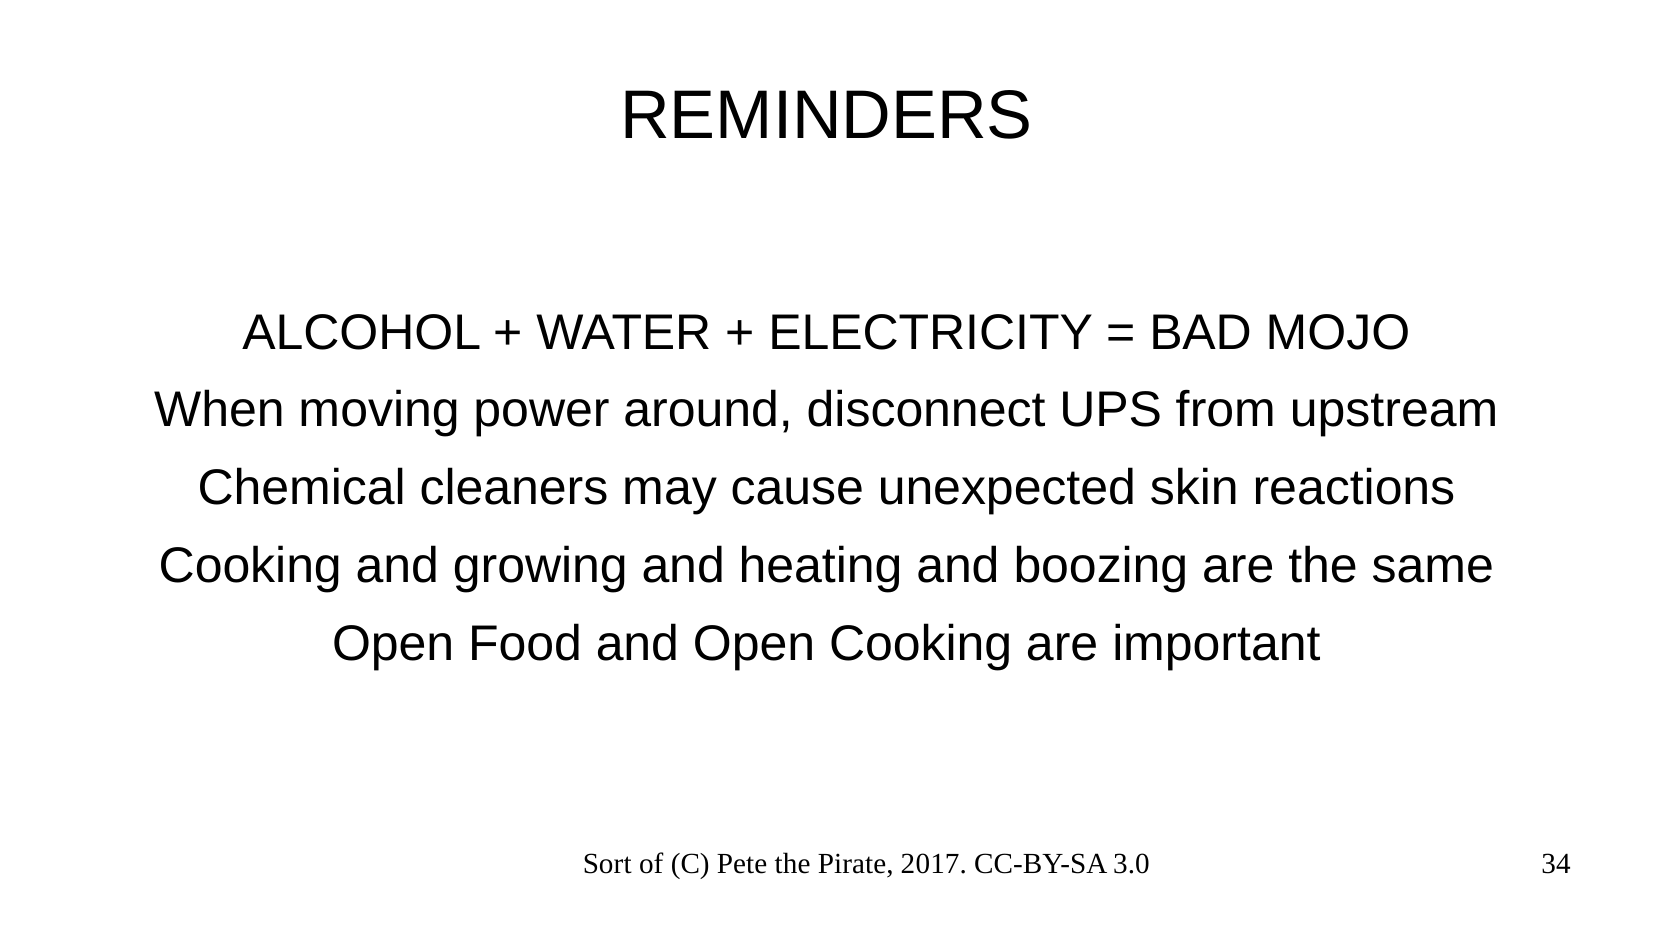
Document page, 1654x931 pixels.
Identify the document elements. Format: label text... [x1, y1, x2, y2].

list ALCOHOL + WATER + ELECTRICITY = BAD MOJO When moving power around, disconnect UPS from upstream Chemical cleaners may cause unexpected skin reactions Cooking and growing and heating and boozing are the same Open Food and Open Cooking are important [82, 217, 1571, 757]
title REMINDERS [82, 37, 1571, 193]
